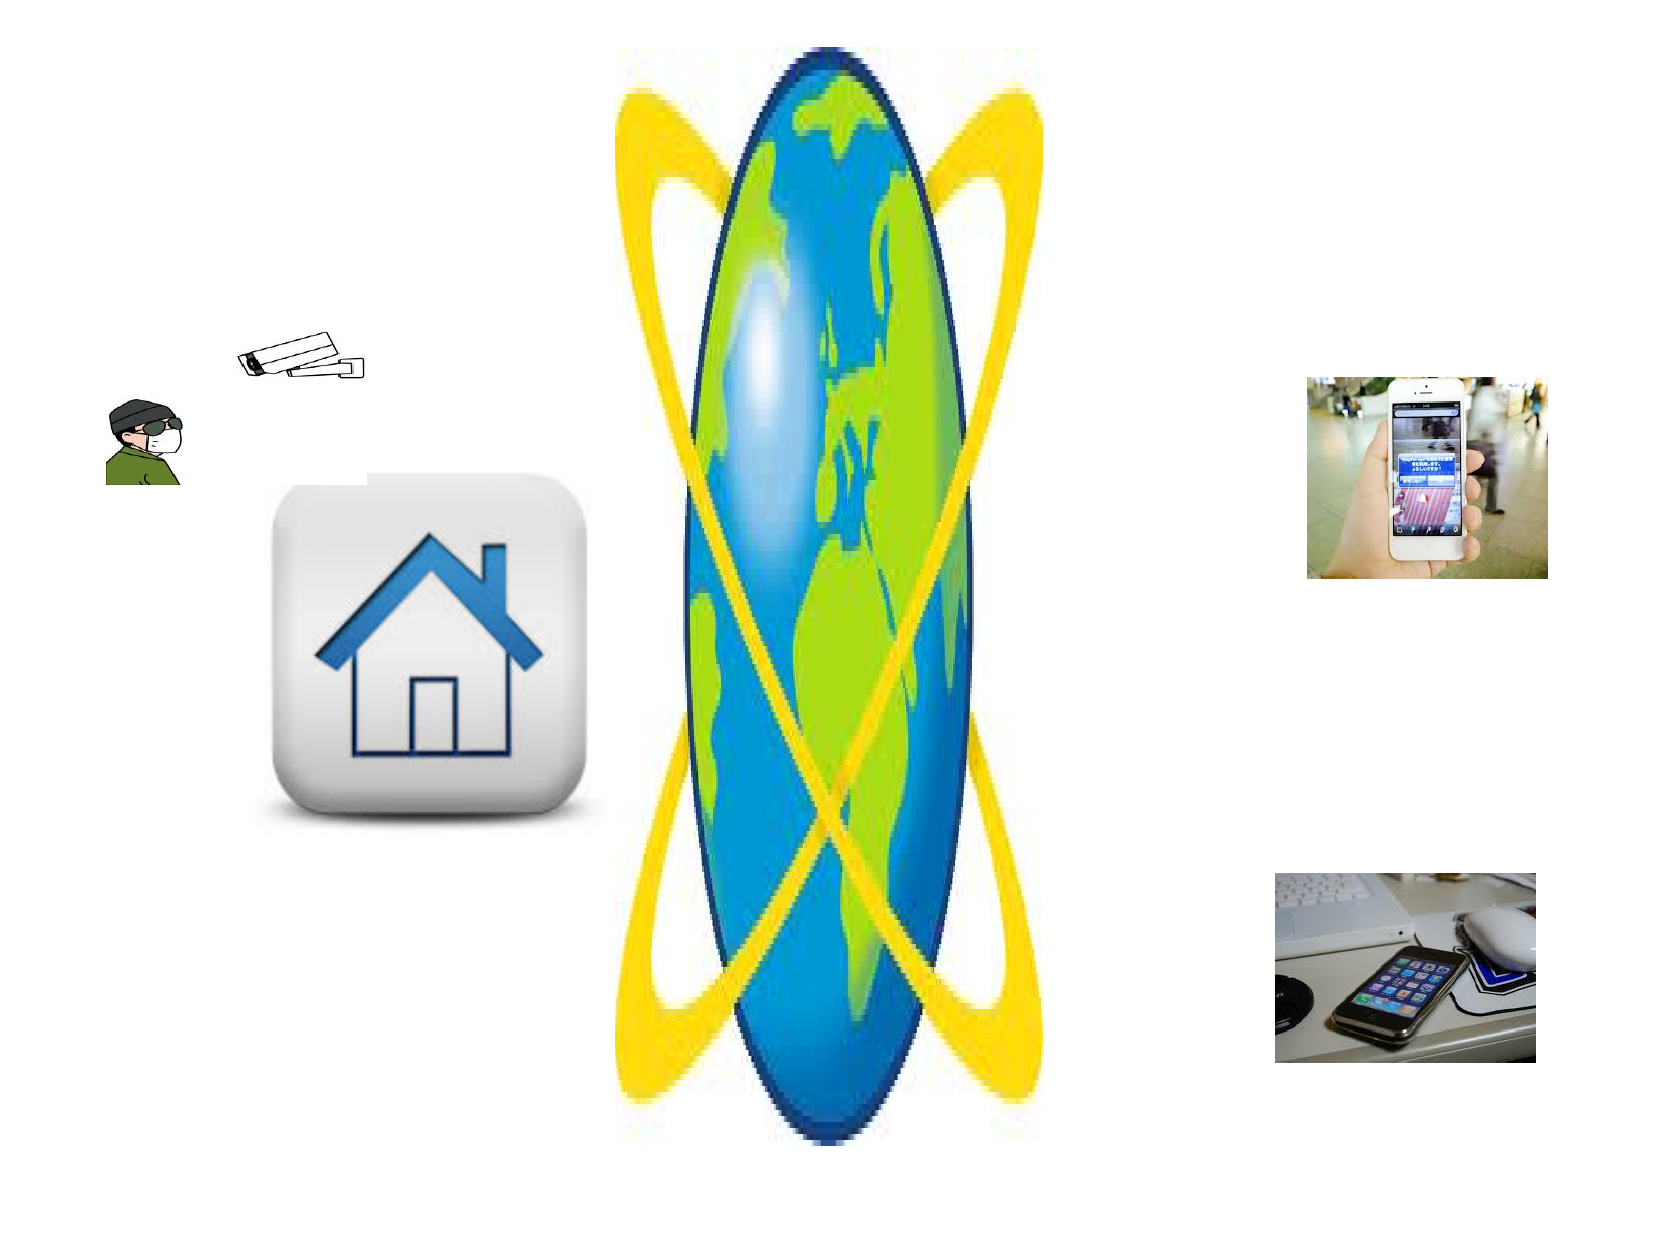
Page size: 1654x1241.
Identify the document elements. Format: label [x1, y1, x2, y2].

picture [1307, 377, 1548, 579]
picture [1275, 873, 1536, 1063]
picture [106, 47, 1043, 1146]
